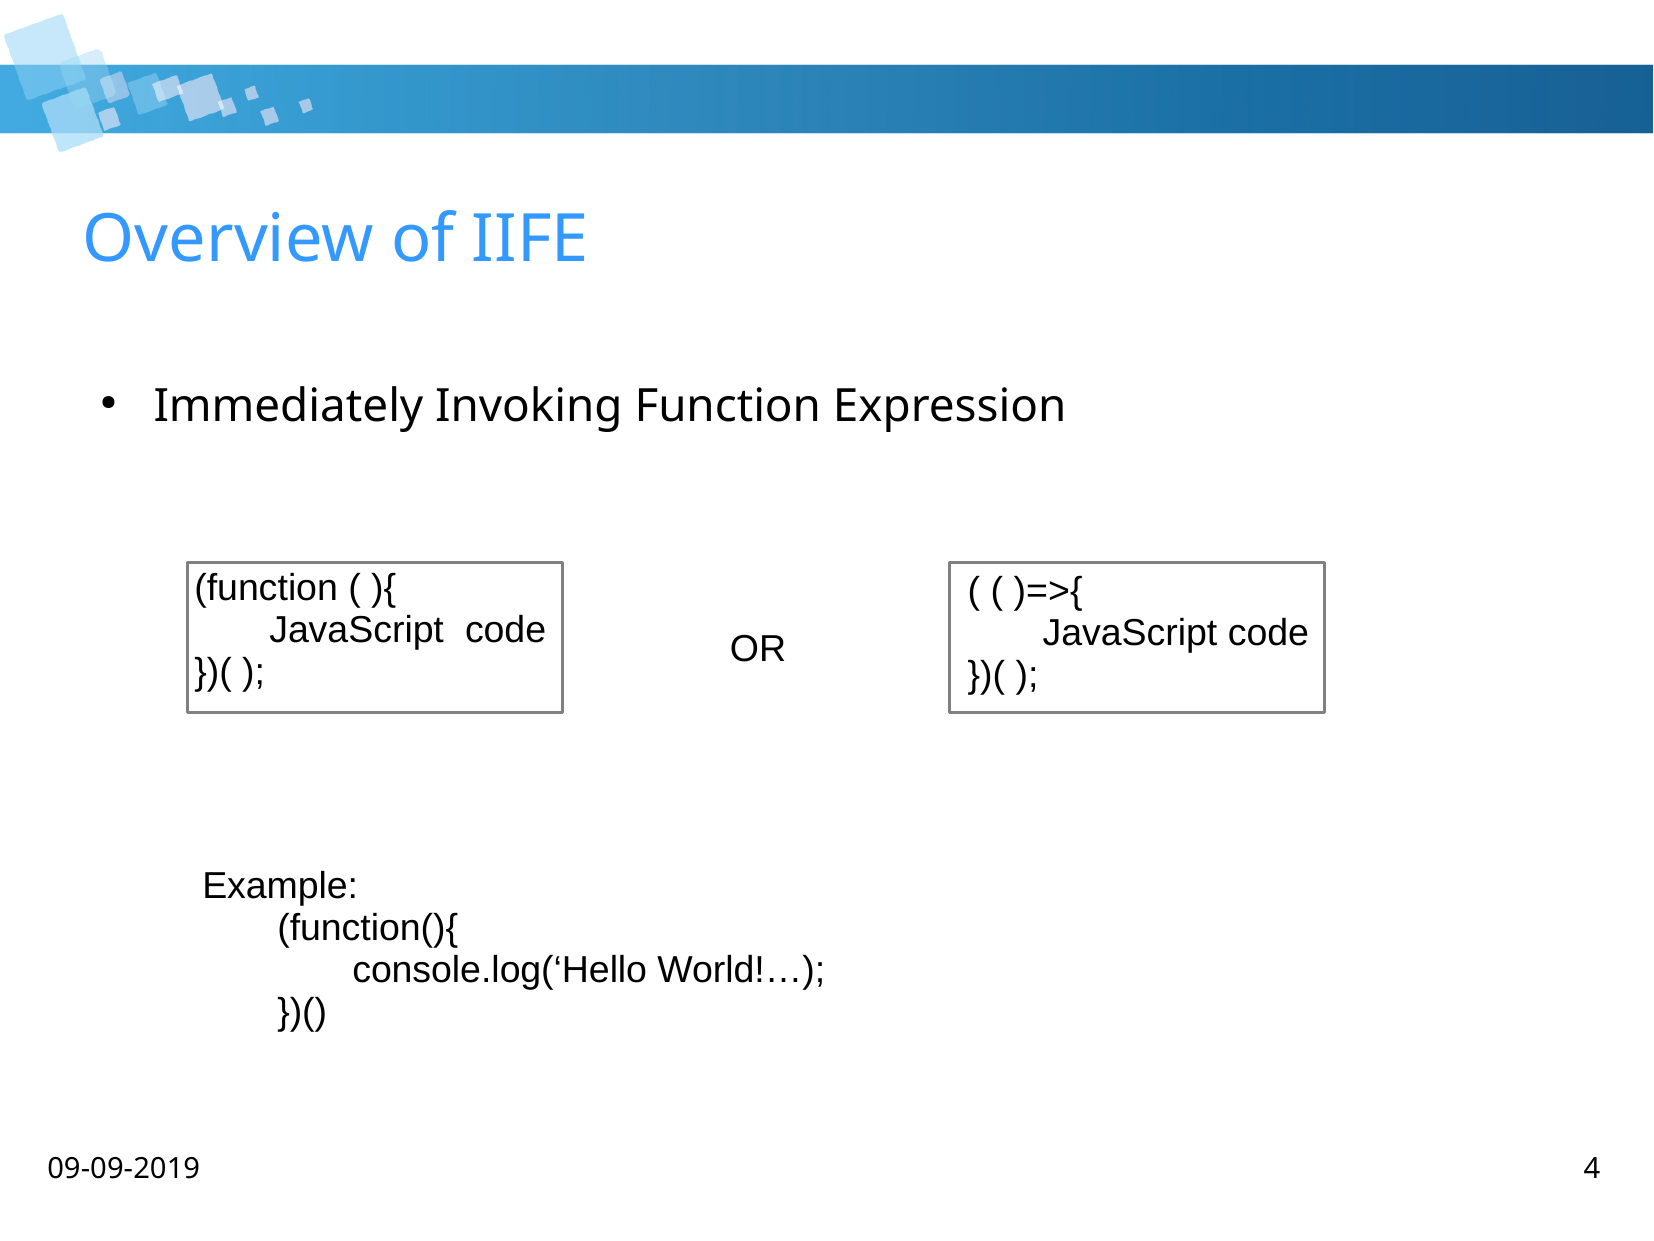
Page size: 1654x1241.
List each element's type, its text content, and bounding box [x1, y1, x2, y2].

title Overview of IIFE [82, 132, 1571, 340]
text_box (function ( ){ JavaScript code })( ); [179, 559, 561, 700]
text_box Example: (function(){ console.log(‘Hello World!…); })() [187, 856, 841, 1040]
text_box OR [715, 619, 802, 677]
list Immediately Invoking Function Expression [82, 372, 1571, 1093]
picture [0, 0, 1653, 1238]
text_box ( ( )=>{ JavaScript code })( ); [952, 564, 1323, 704]
text_box (function ( ){ JavaScript code })( ); [189, 564, 561, 700]
